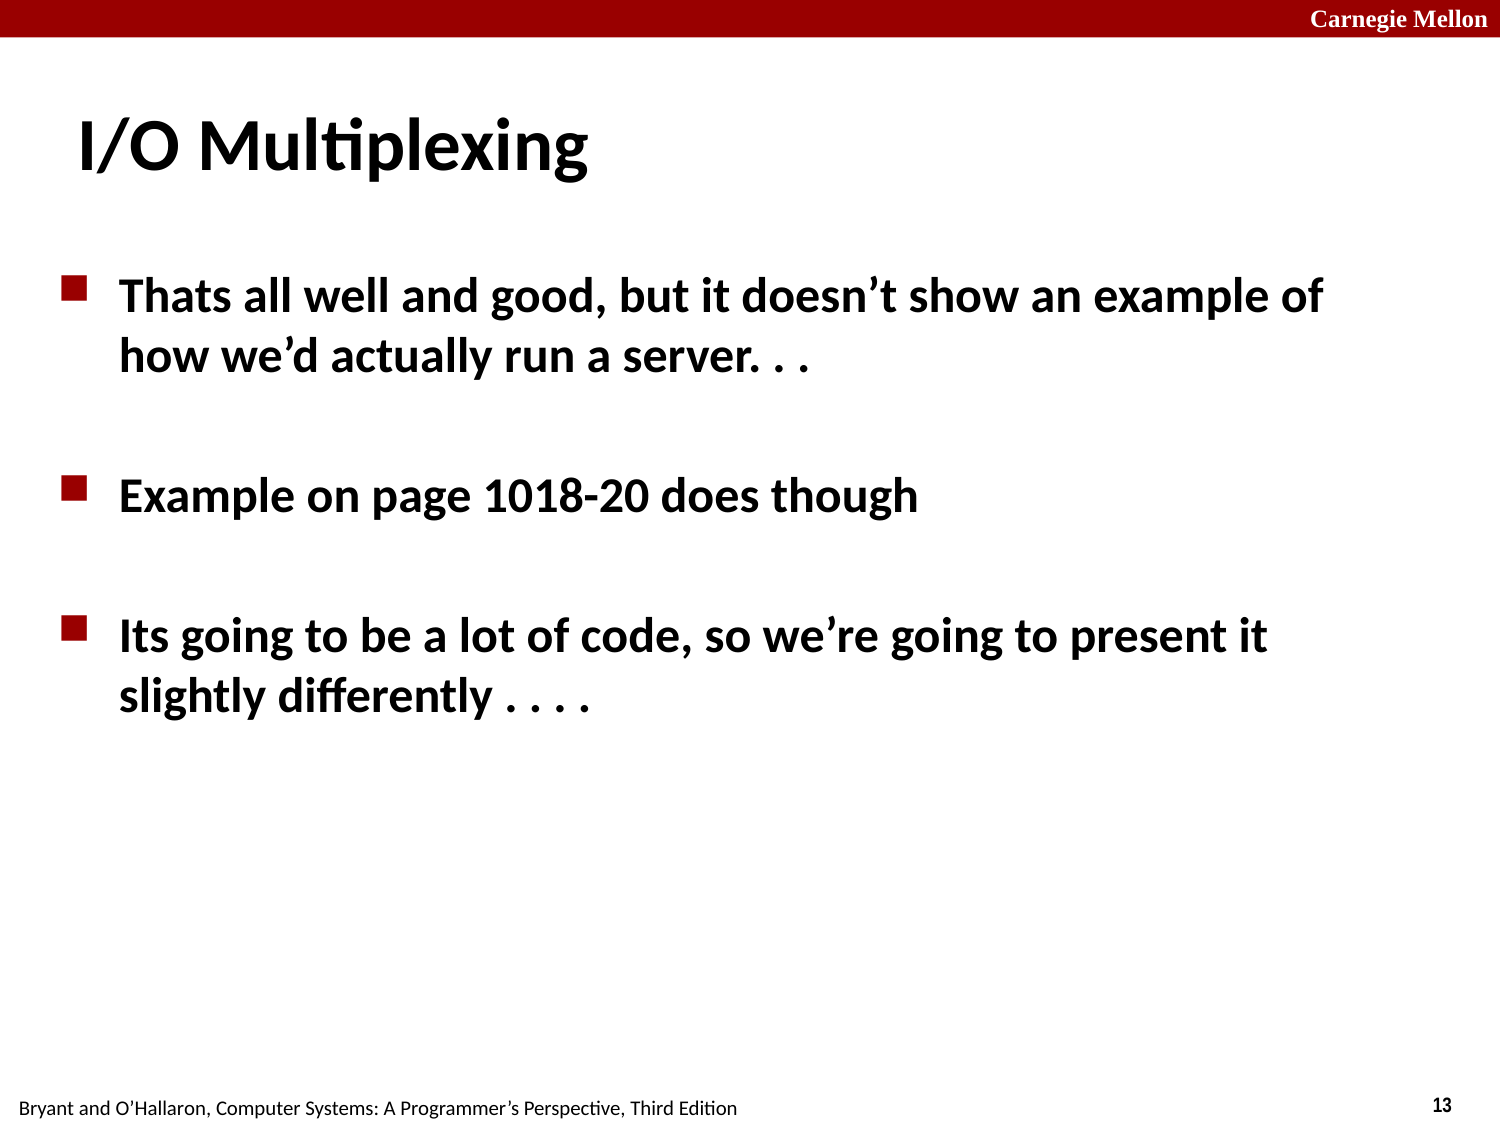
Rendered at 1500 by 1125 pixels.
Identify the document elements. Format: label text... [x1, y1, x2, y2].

title I/O Multiplexing [62, 93, 1337, 188]
list Thats all well and good, but it doesn’t show an example of how we’d actually run a server. . . Example on page 1018-20 does though Its going to be a lot of code, so we’re going to present it slightly differently . . . . [47, 254, 1411, 1024]
